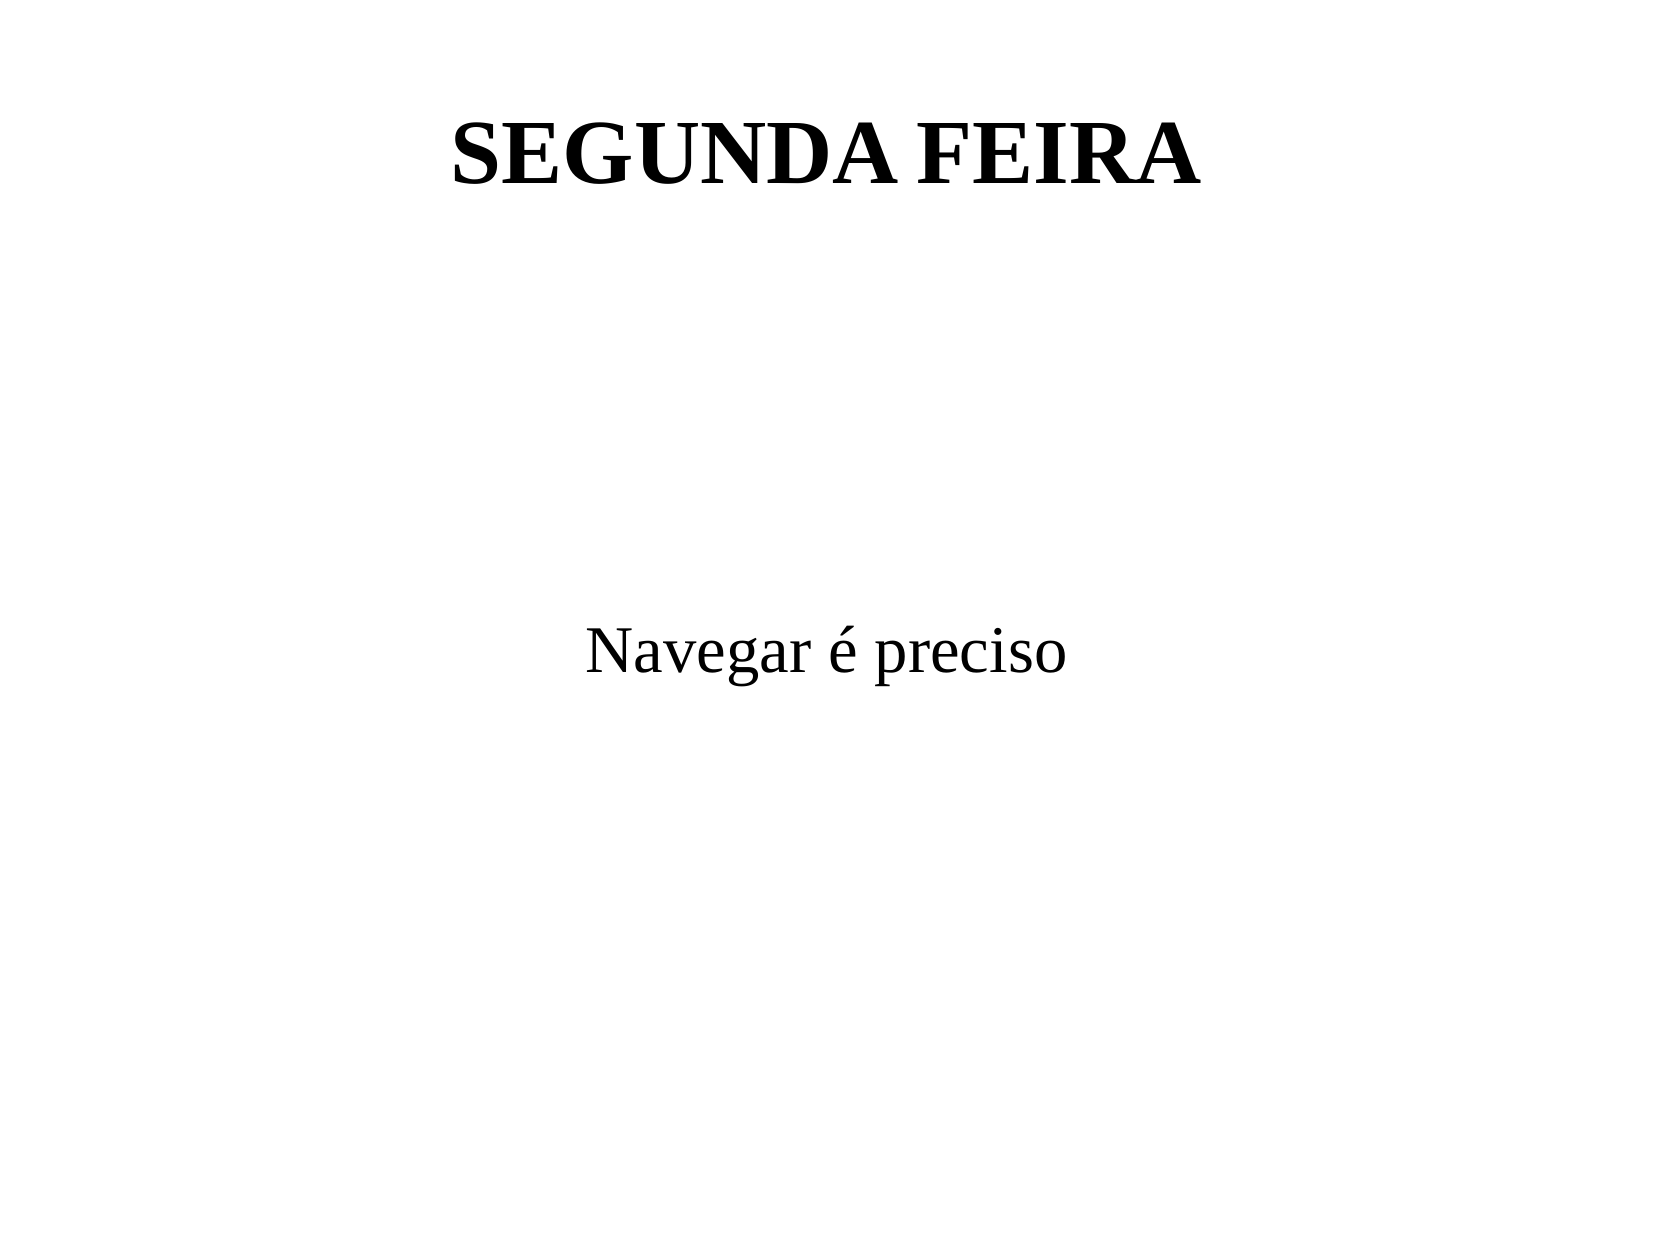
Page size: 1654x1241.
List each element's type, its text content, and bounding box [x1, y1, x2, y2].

title SEGUNDA FEIRA [82, 49, 1571, 257]
subtitle Navegar é preciso [82, 290, 1571, 1010]
